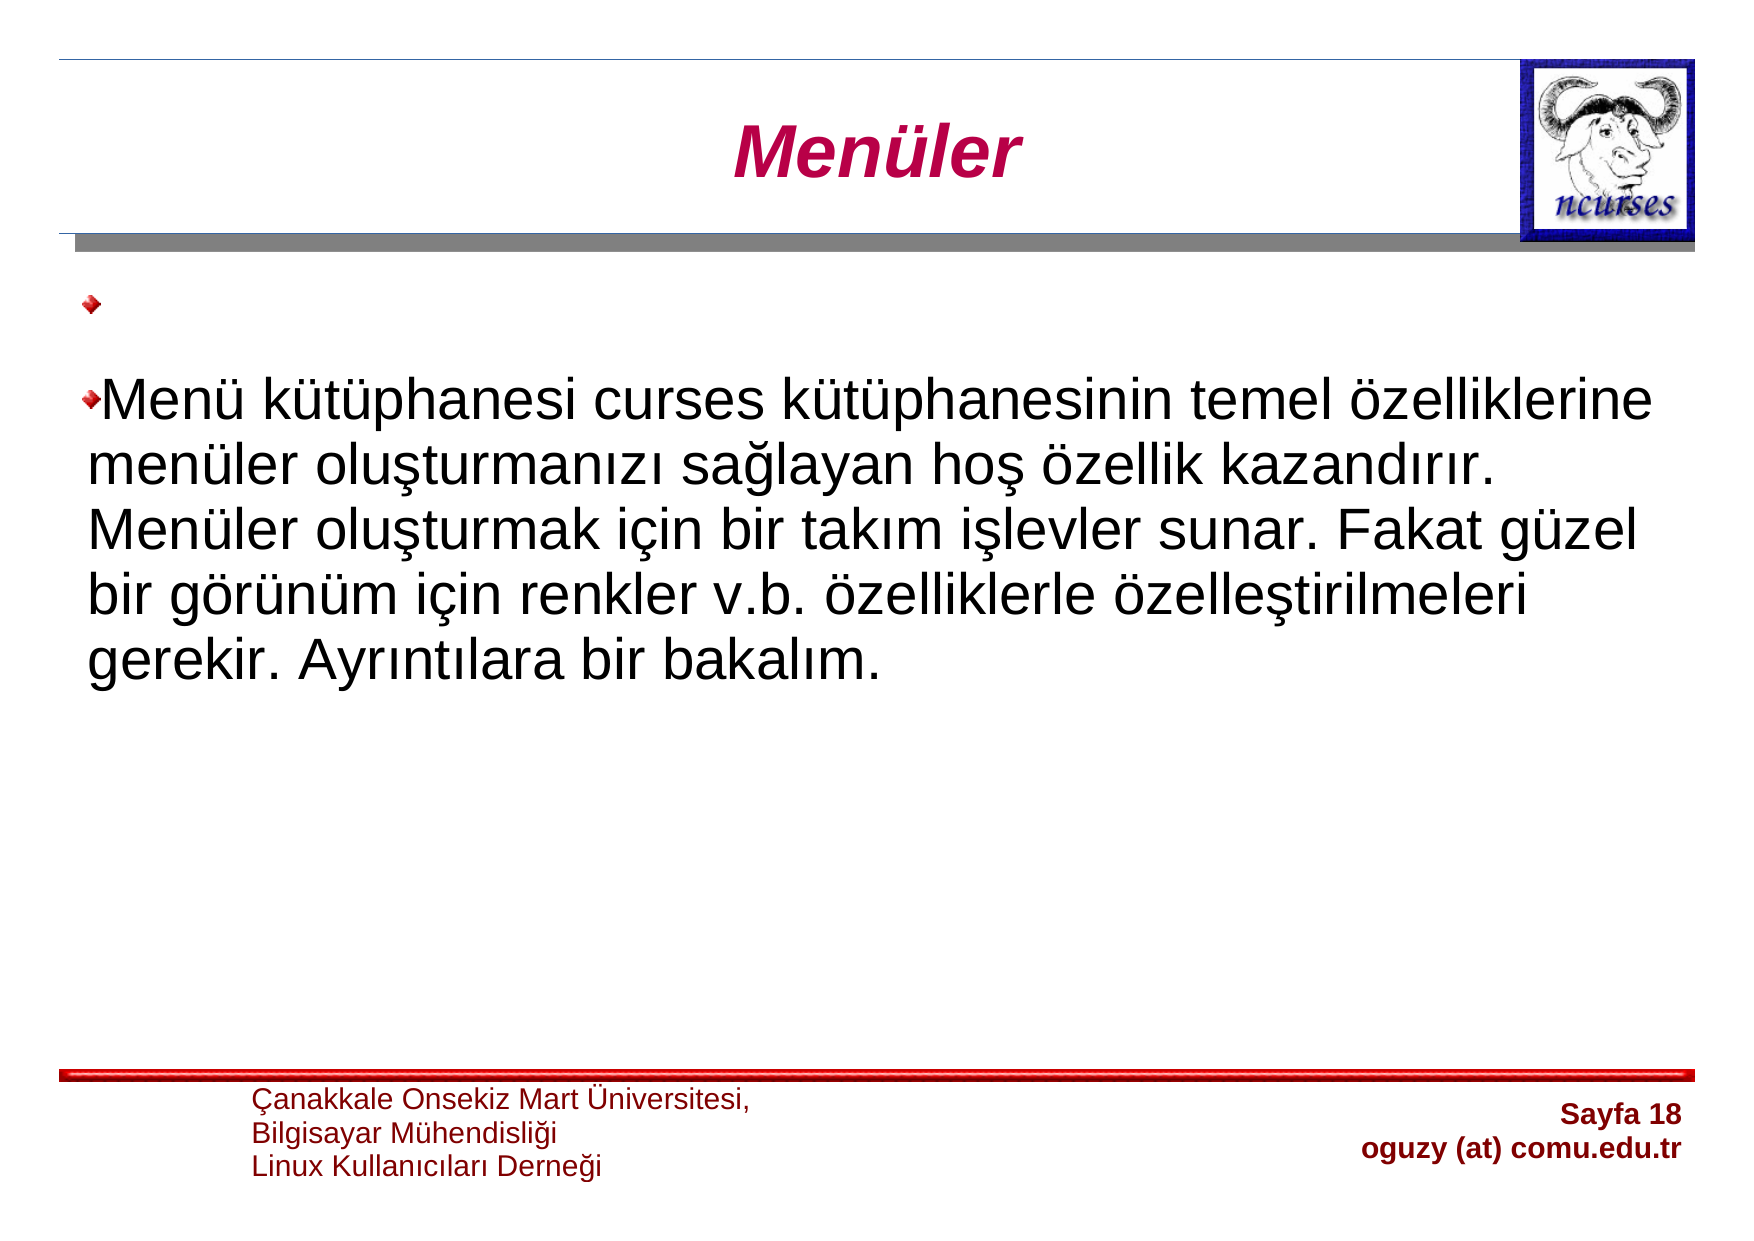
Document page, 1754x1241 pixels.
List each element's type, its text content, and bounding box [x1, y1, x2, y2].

picture [59, 1069, 1695, 1082]
list Menü kütüphanesi curses kütüphanesinin temel özelliklerine menüler oluşturmanızı sağlayan hoş özellik kazandırır. Menüler oluşturmak için bir takım işlevler sunar. Fakat güzel bir görünüm için renkler v.b. özelliklerle özelleştirilmeleri gerekir. Ayrıntılara bir bakalım. [71, 272, 1695, 1055]
title Menüler [59, 59, 1695, 244]
